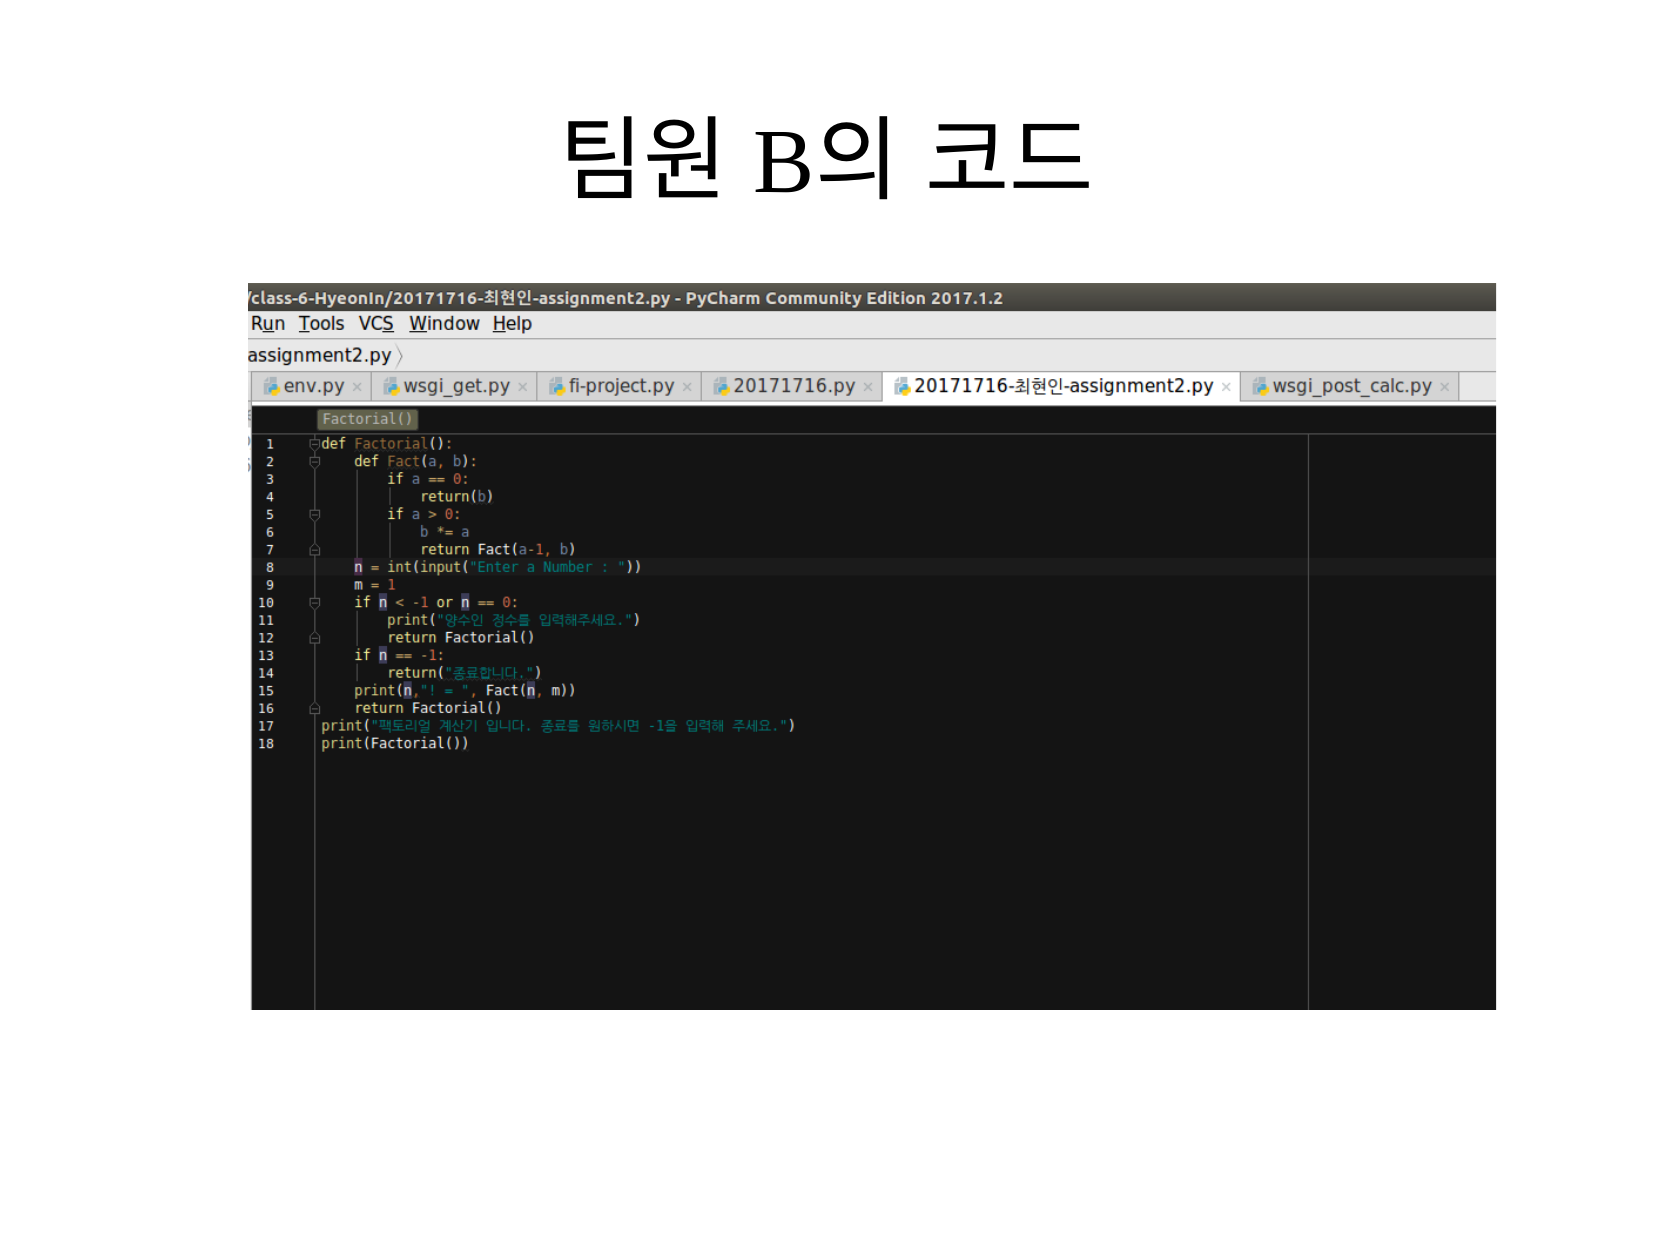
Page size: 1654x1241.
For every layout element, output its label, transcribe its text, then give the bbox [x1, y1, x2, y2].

picture [248, 283, 1497, 1010]
title 팀원 B의 코드 [82, 49, 1571, 257]
